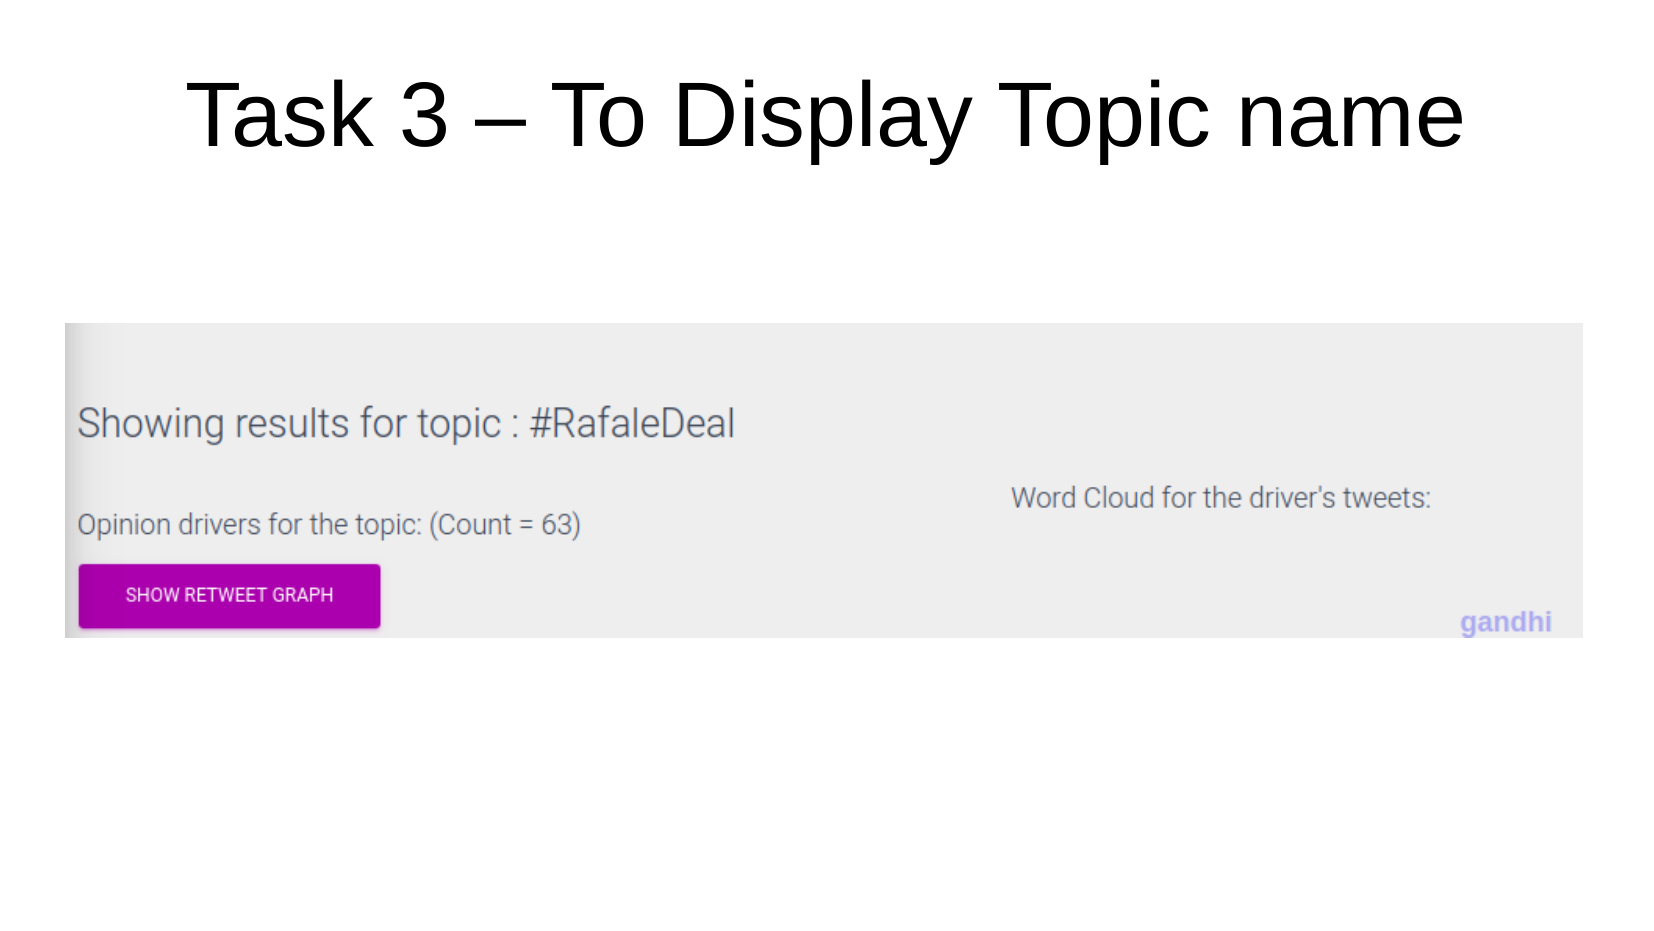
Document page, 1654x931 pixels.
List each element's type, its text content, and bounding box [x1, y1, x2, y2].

title Task 3 – To Display Topic name [82, 37, 1571, 193]
picture [65, 323, 1583, 638]
